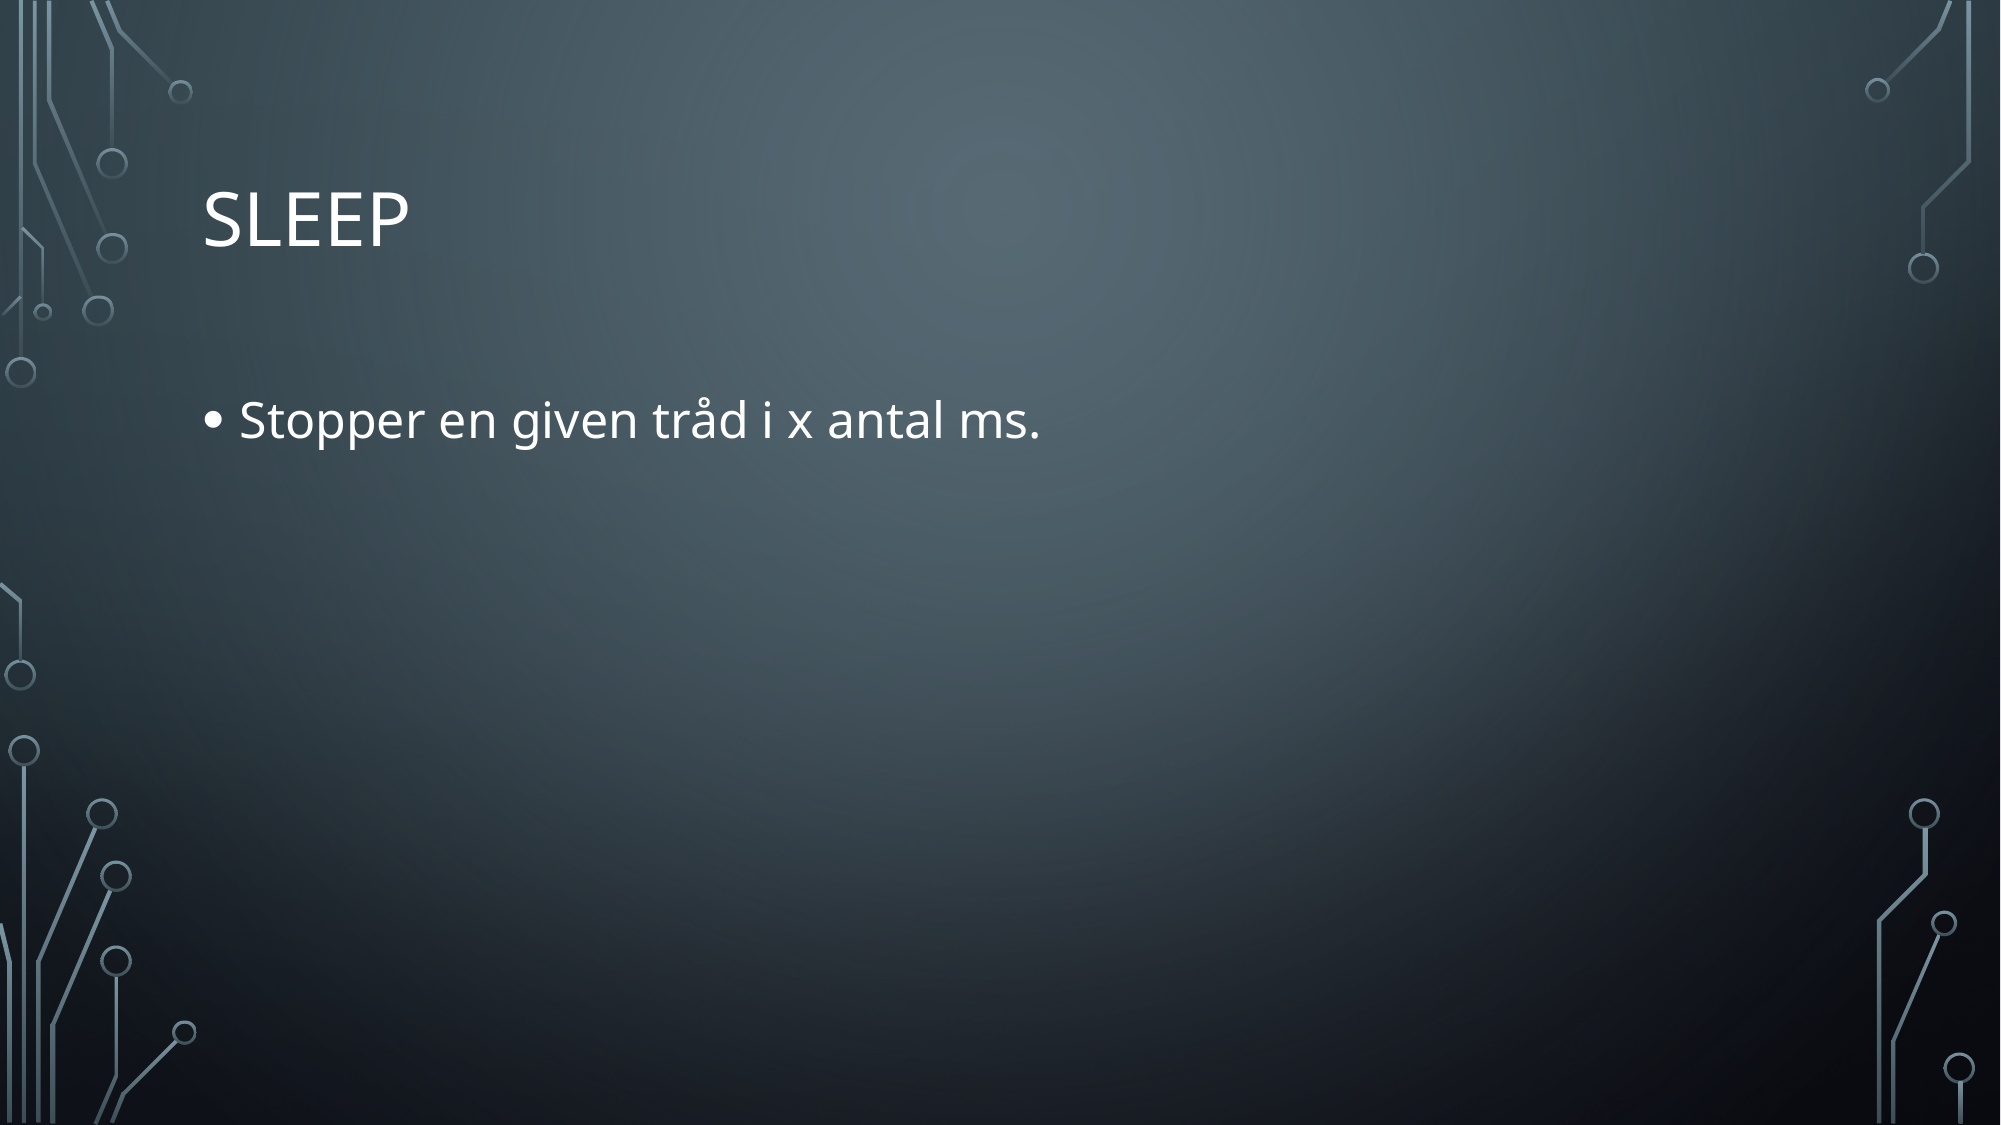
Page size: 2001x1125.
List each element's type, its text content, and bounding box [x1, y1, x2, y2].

list Stopper en given tråd i x antal ms. [187, 369, 1813, 951]
title sleep [187, 101, 1813, 344]
